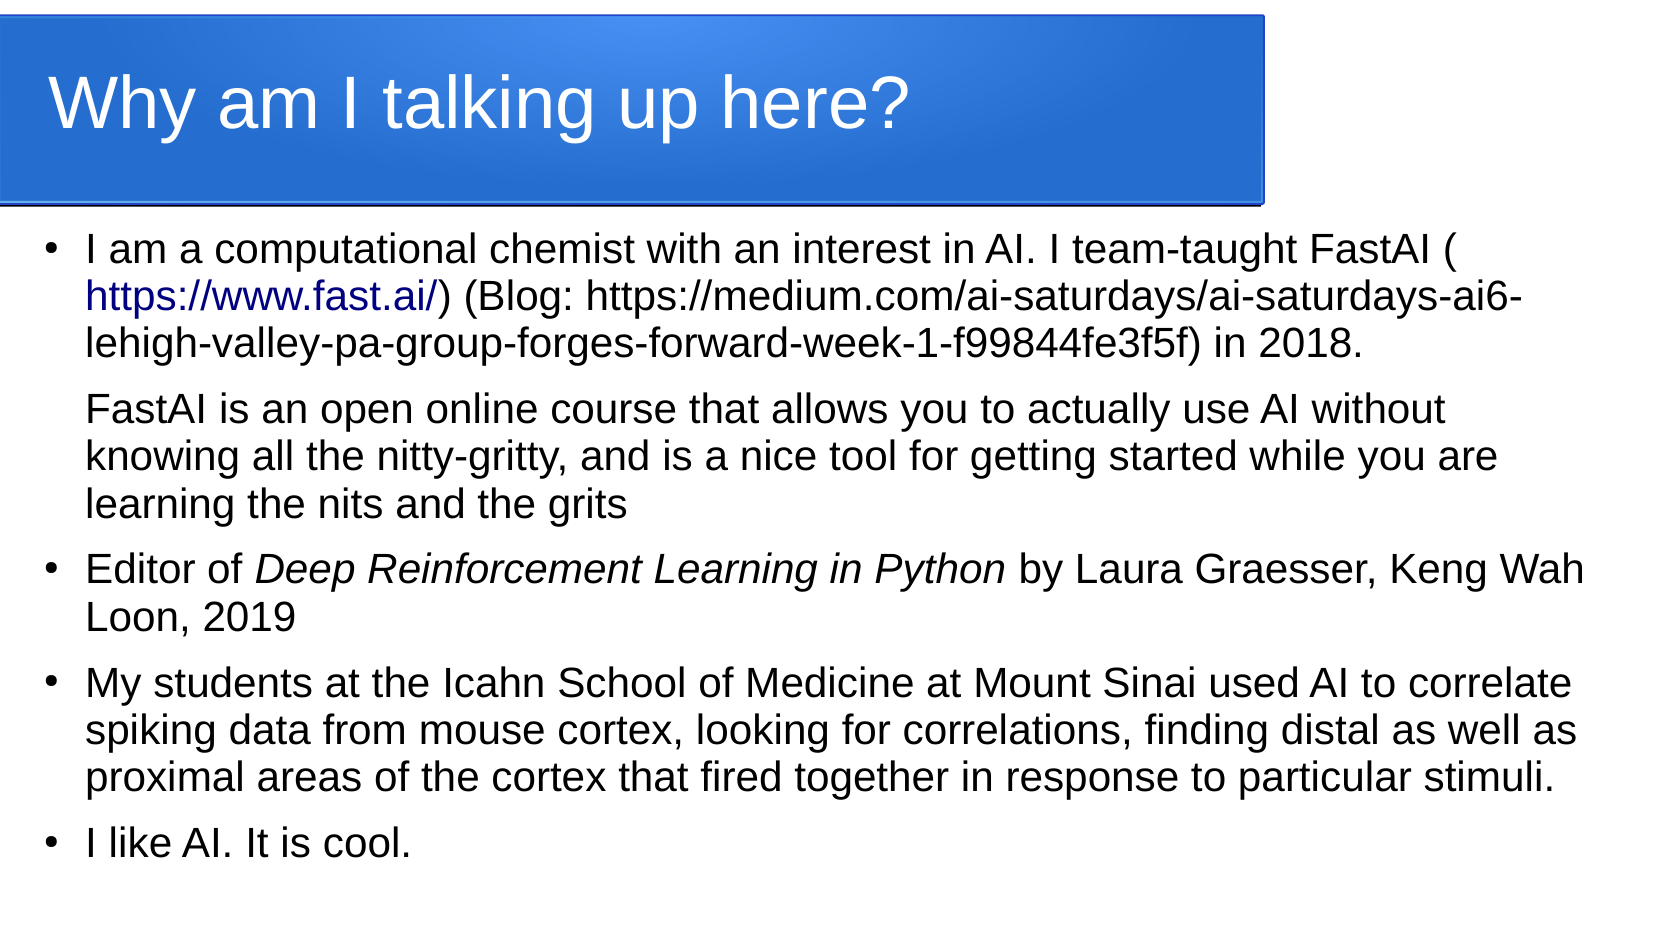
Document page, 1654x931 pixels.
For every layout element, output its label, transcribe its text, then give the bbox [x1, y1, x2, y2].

list I am a computational chemist with an interest in AI. I team-taught FastAI (https://www.fast.ai/) (Blog: https://medium.com/ai-saturdays/ai-saturdays-ai6-lehigh-valley-pa-group-forges-forward-week-1-f99844fe3f5f) in 2018. FastAI is an open online course that allows you to actually use AI without knowing all the nitty-gritty, and is a nice tool for getting started while you are learning the nits and the grits Editor of Deep Reinforcement Learning in Python by Laura Graesser, Keng Wah Loon, 2019 My students at the Icahn School of Medicine at Mount Sinai used AI to correlate spiking data from mouse cortex, looking for correlations, finding distal as well as proximal areas of the cortex that fired together in response to particular stimuli. I like AI. It is cool. [30, 225, 1606, 901]
title Why am I talking up here? [48, 26, 1201, 181]
